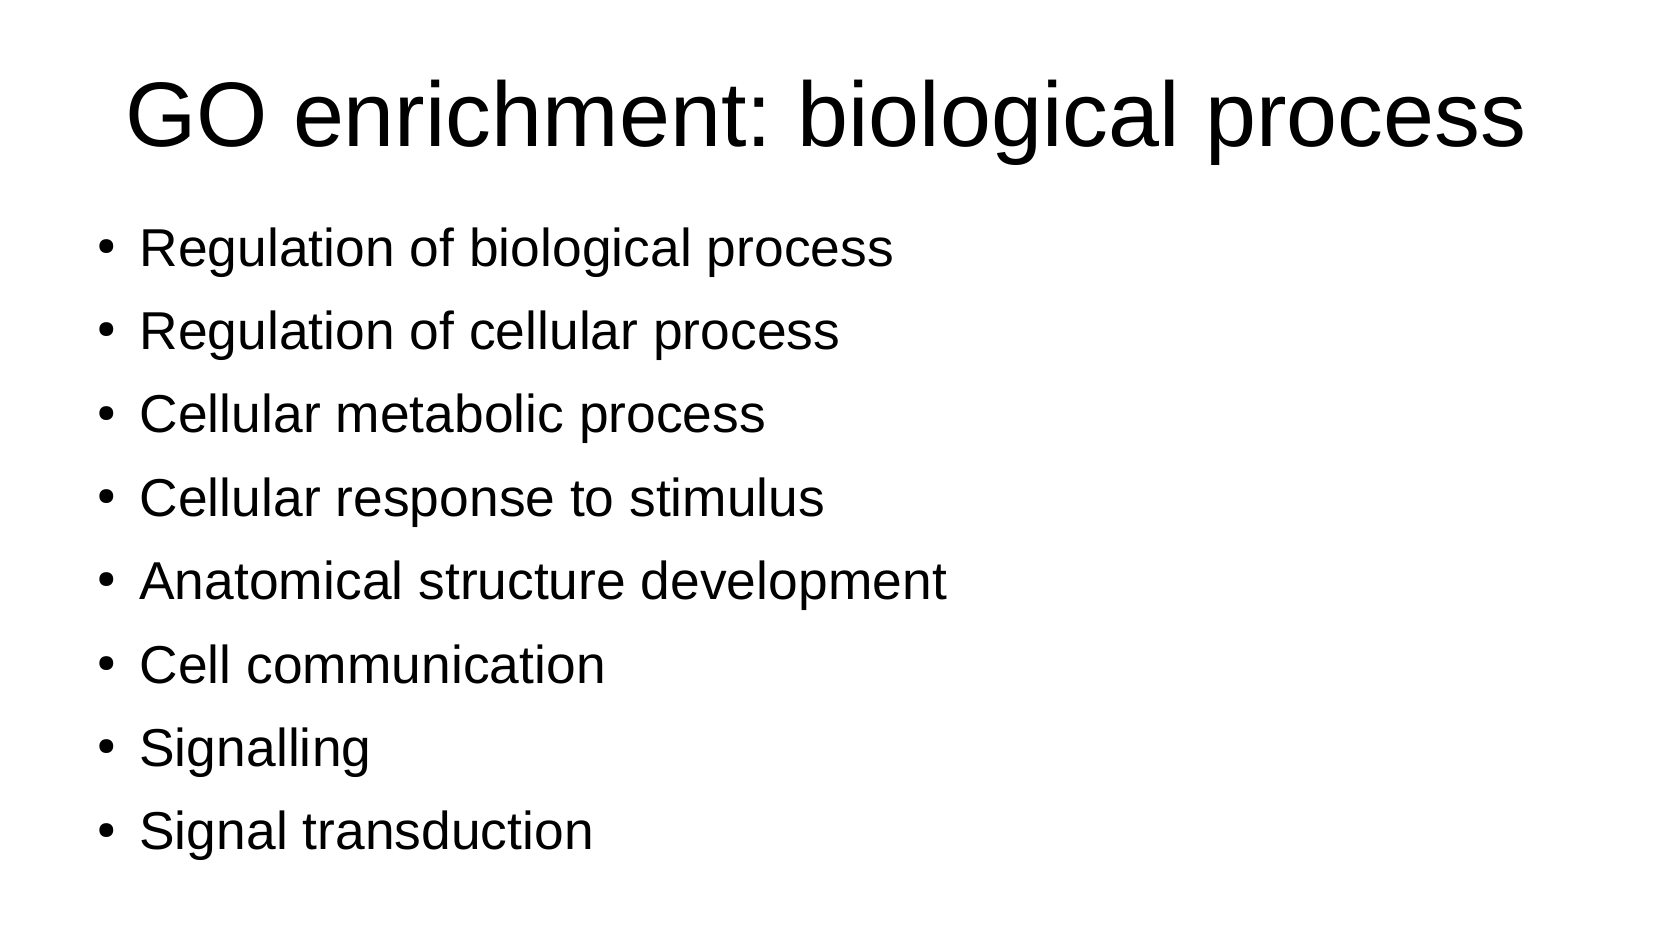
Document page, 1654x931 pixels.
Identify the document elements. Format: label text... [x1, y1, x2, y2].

title GO enrichment: biological process [82, 37, 1571, 193]
list Regulation of biological process Regulation of cellular process Cellular metabolic process Cellular response to stimulus Anatomical structure development Cell communication Signalling Signal transduction [82, 217, 1571, 863]
